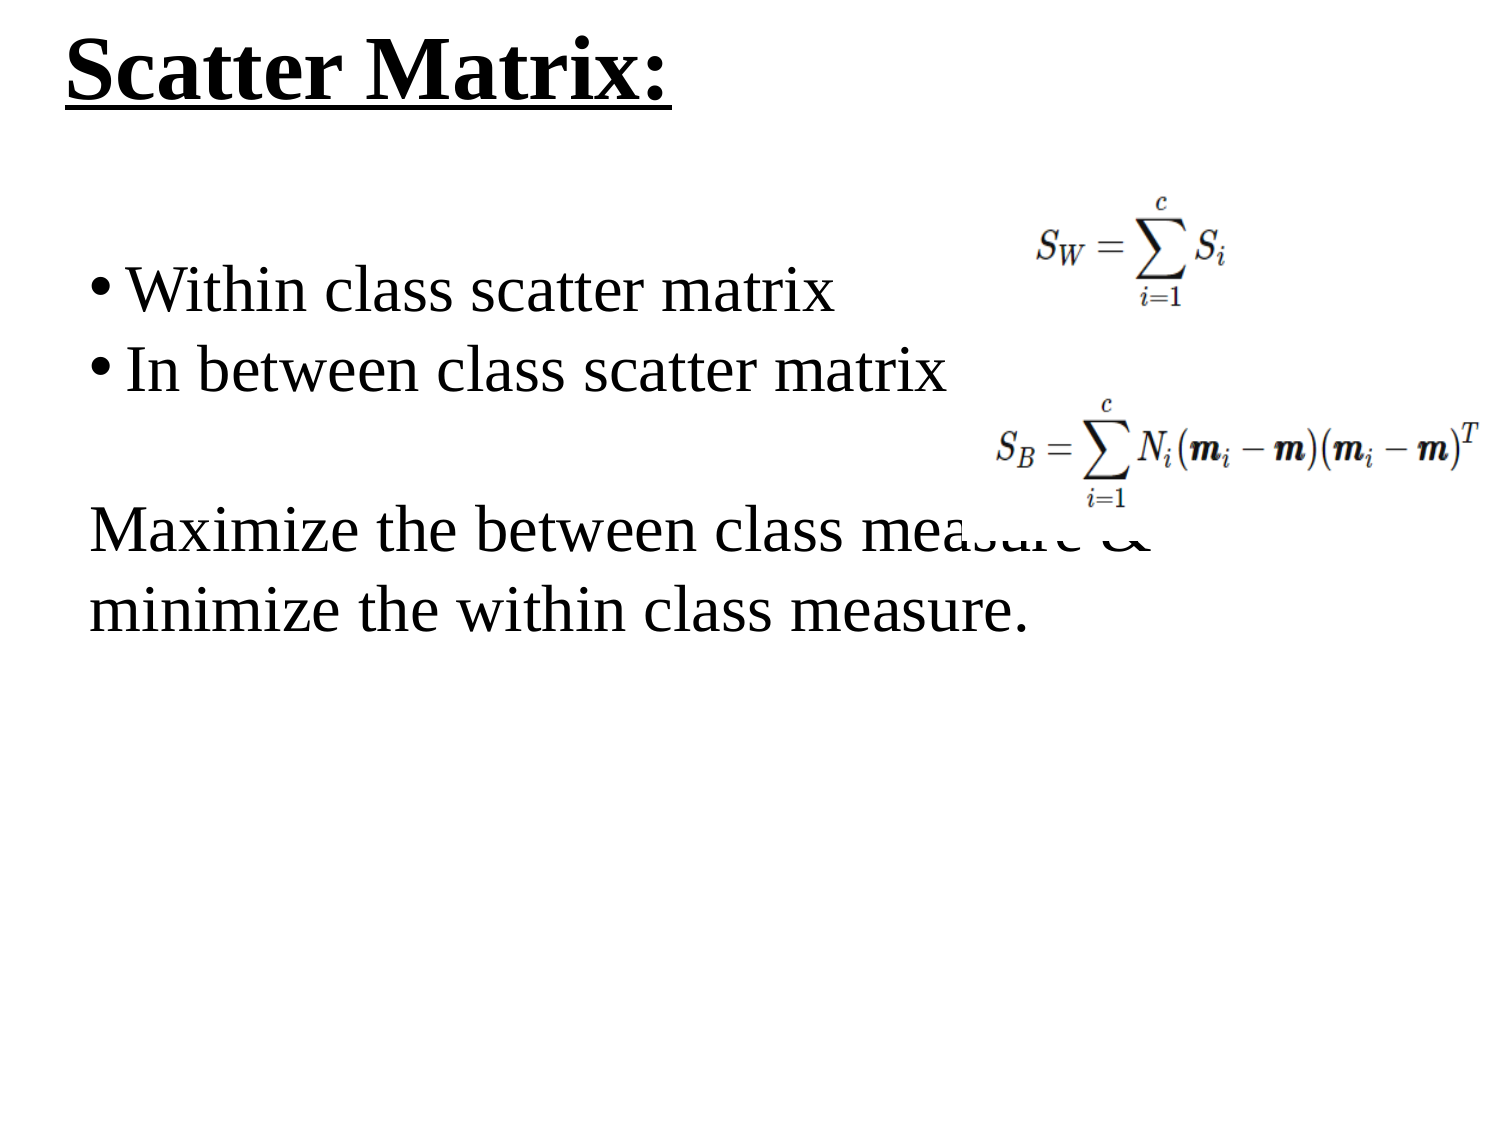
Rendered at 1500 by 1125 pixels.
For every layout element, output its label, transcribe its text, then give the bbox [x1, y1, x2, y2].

text_box Within class scatter matrix In between class scatter matrix Maximize the between class measure & minimize the within class measure. [75, 237, 1425, 1043]
text_box Scatter Matrix: [50, 37, 1400, 199]
picture [962, 380, 1500, 541]
picture [962, 149, 1288, 360]
